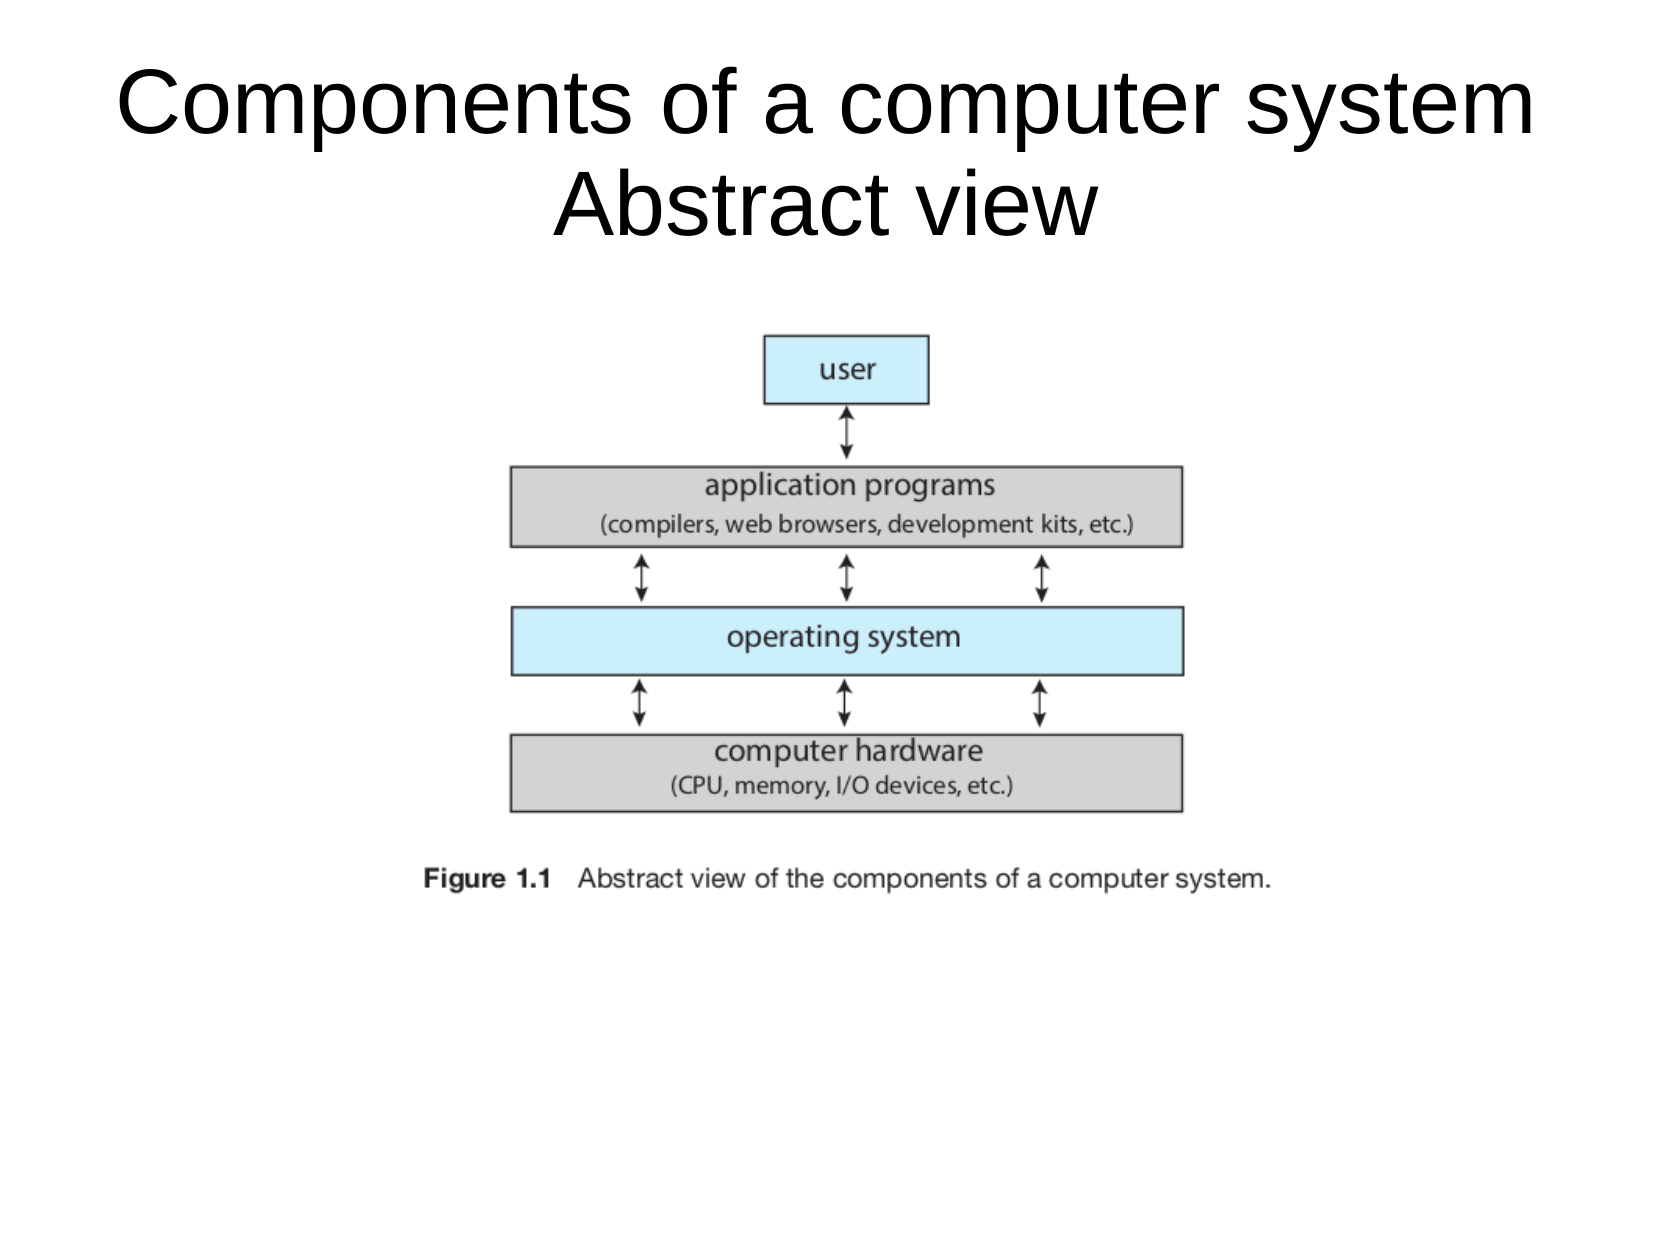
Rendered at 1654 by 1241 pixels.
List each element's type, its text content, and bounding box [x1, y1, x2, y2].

title Components of a computer system Abstract view [82, 49, 1571, 257]
picture [325, 295, 1338, 952]
